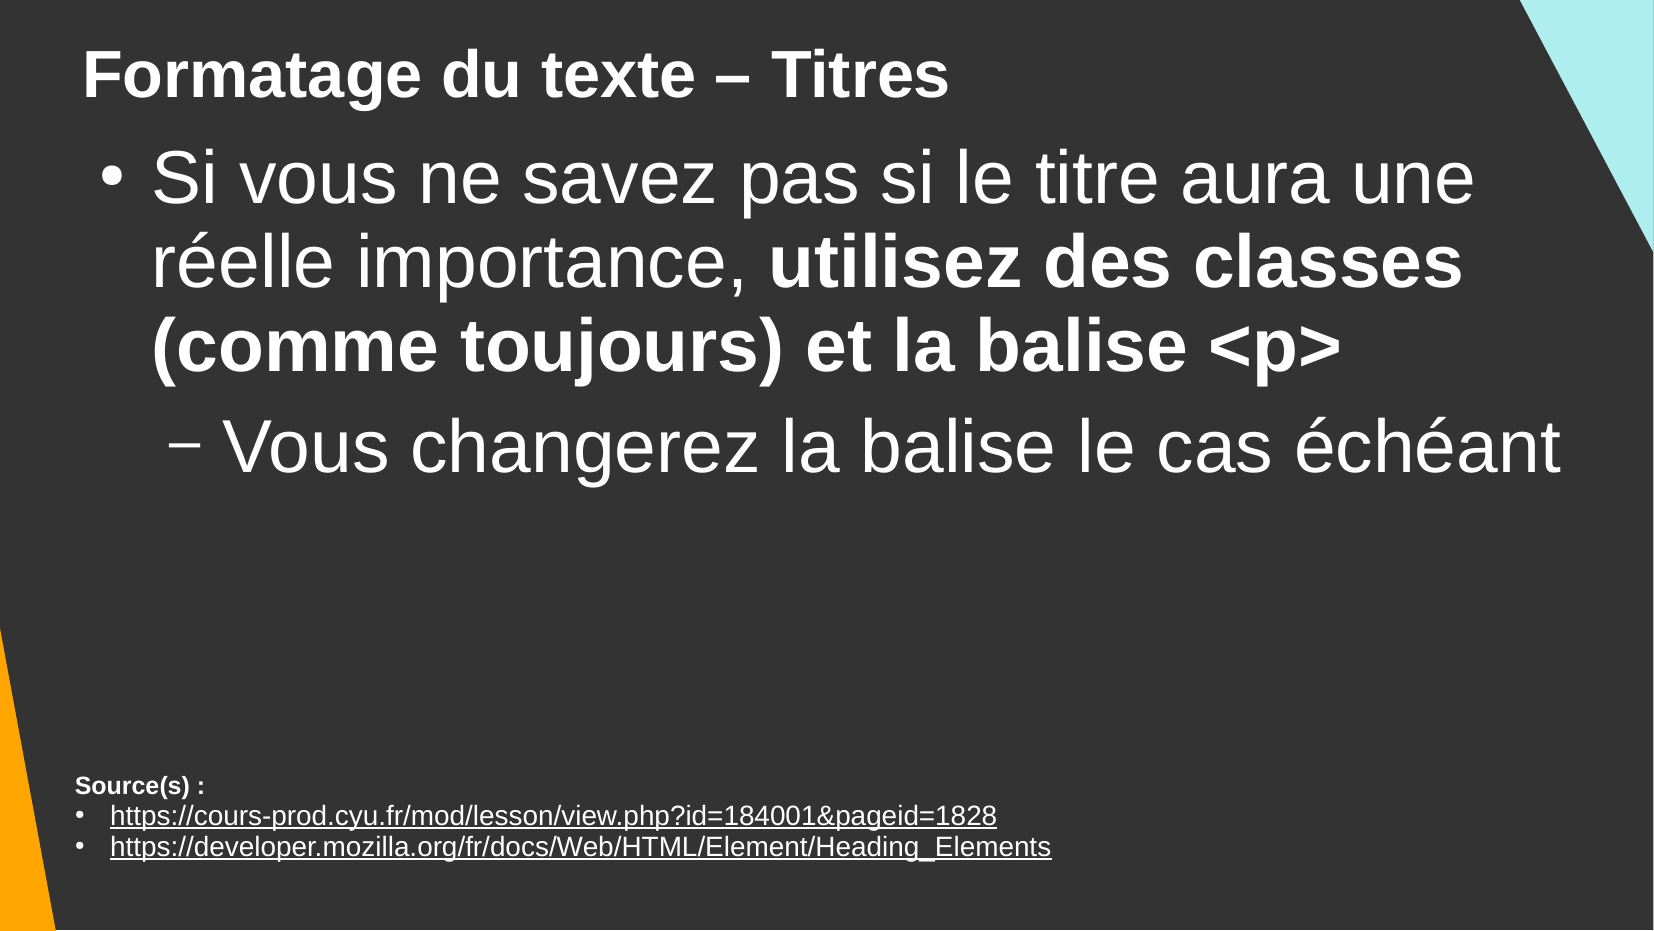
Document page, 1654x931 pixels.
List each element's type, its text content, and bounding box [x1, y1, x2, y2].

title Formatage du texte – Titres [82, 37, 1571, 114]
list Si vous ne savez pas si le titre aura une réelle importance, utilisez des classes (comme toujours) et la balise <p> Vous changerez la balise le cas échéant [80, 135, 1605, 567]
text_box Source(s) : https://cours-prod.cyu.fr/mod/lesson/view.php?id=184001&pageid=1828 https://developer.mozilla.org/fr/docs/Web/HTML/Element/Heading_Elements [60, 764, 1546, 920]
text_box [1519, 0, 1654, 254]
text_box [0, 628, 56, 931]
